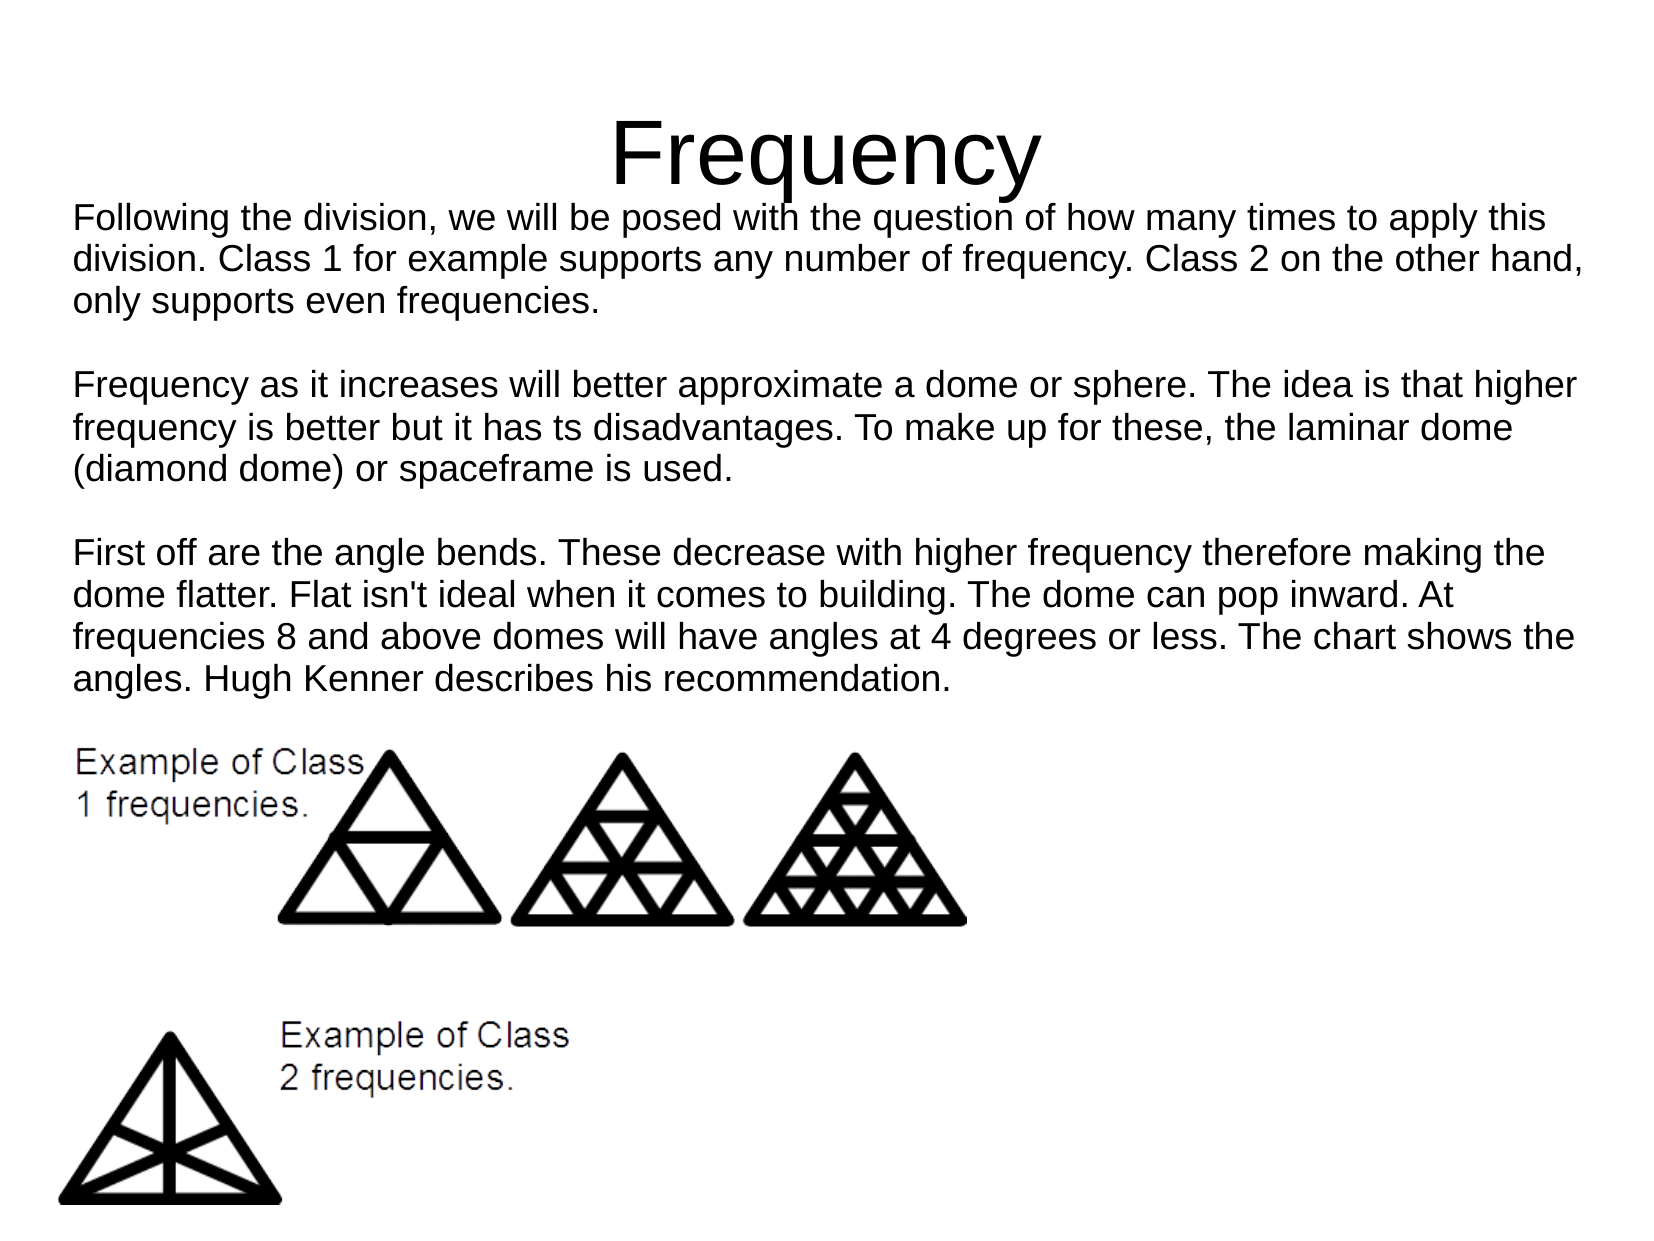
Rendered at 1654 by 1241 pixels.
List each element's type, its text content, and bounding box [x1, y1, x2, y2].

text_box Following the division, we will be posed with the question of how many times to apply this division. Class 1 for example supports any number of frequency. Class 2 on the other hand, only supports even frequencies. Frequency as it increases will better approximate a dome or sphere. The idea is that higher frequency is better but it has ts disadvantages. To make up for these, the laminar dome (diamond dome) or spaceframe is used. First off are the angle bends. These decrease with higher frequency therefore making the dome flatter. Flat isn't ideal when it comes to building. The dome can pop inward. At frequencies 8 and above domes will have angles at 4 degrees or less. The chart shows the angles. Hugh Kenner describes his recommendation. [57, 188, 1618, 751]
picture [57, 734, 967, 1205]
title Frequency [82, 49, 1571, 188]
